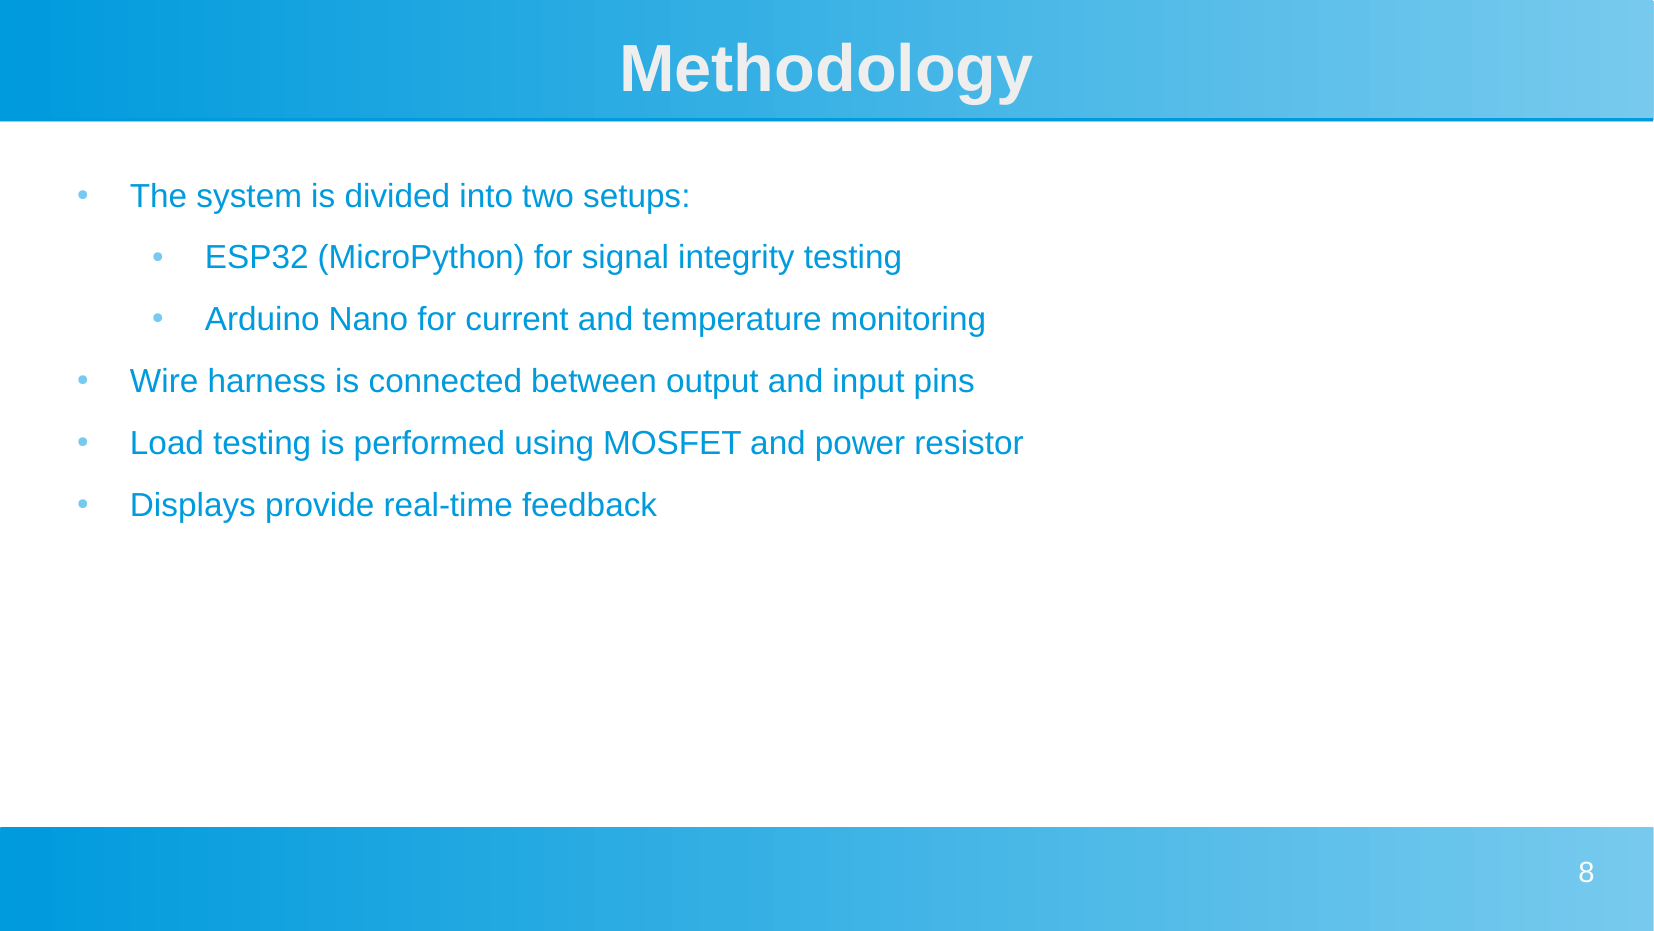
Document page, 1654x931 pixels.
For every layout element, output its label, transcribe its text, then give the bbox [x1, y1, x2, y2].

list The system is divided into two setups: ESP32 (MicroPython) for signal integrity testing Arduino Nano for current and temperature monitoring Wire harness is connected between output and input pins Load testing is performed using MOSFET and power resistor Displays provide real-time feedback [59, 177, 1595, 768]
title Methodology [59, 29, 1595, 108]
